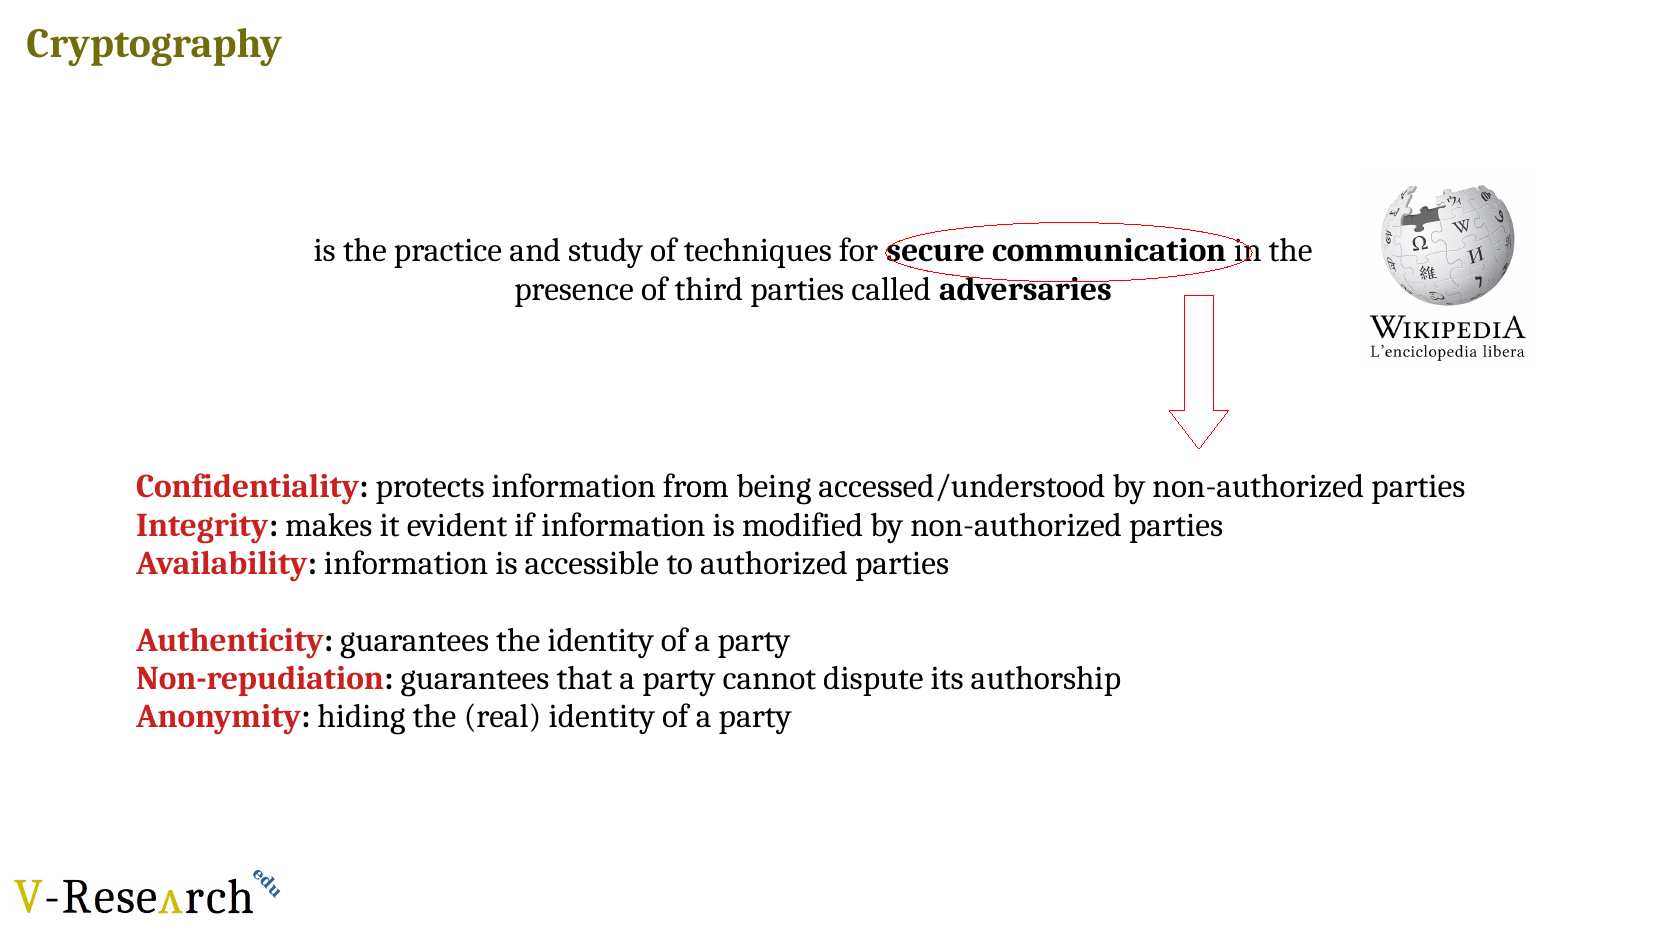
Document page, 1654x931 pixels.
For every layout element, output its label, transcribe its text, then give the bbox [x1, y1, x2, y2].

text_box is the practice and study of techniques for secure communication in the presence of third parties called adversaries [271, 224, 1355, 318]
picture [1359, 165, 1536, 367]
text_box Cryptography [11, 12, 1193, 77]
text_box edu [222, 847, 333, 931]
text_box Confidentiality: protects information from being accessed/understood by non-authorized parties Integrity: makes it evident if information is modified by non-authorized parties Availability: information is accessible to authorized parties Authenticity: guarantees the identity of a party Non-repudiation: guarantees that a party cannot dispute its authorship Anonymity: hiding the (real) identity of a party [121, 460, 1541, 749]
picture [11, 876, 255, 916]
